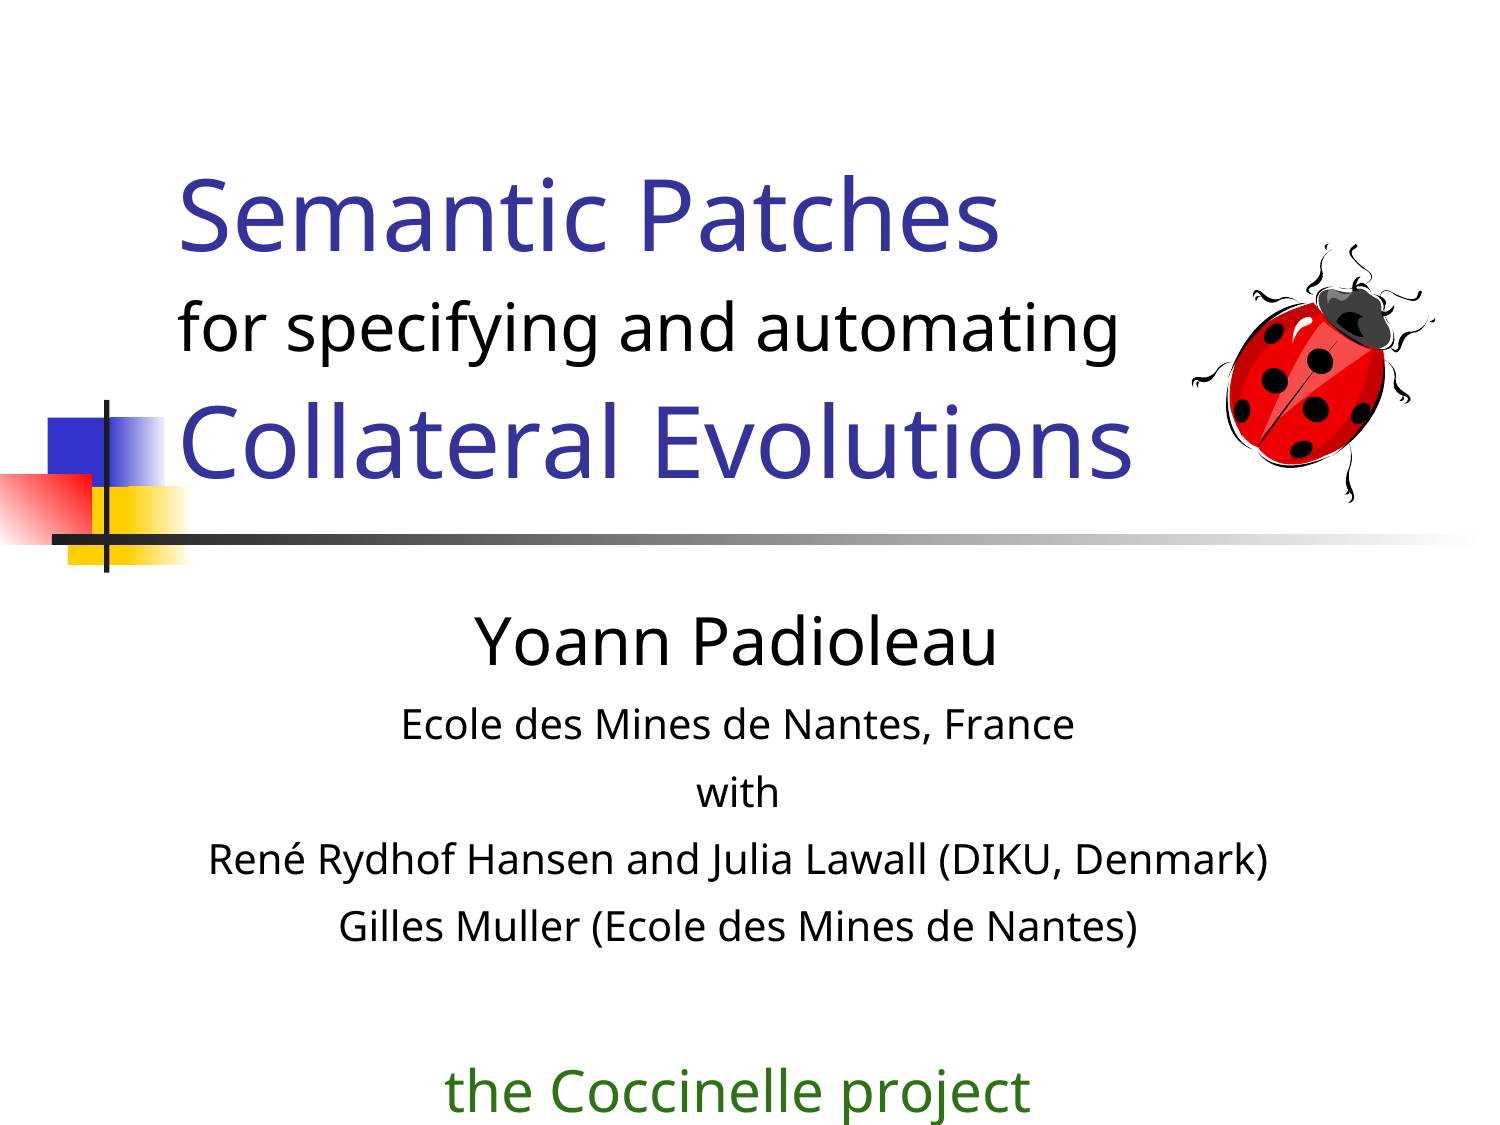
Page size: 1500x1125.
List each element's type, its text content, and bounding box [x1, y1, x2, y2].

picture [1187, 243, 1437, 504]
title Semantic Patches for specifying and automating Collateral Evolutions [162, 189, 1471, 516]
subtitle Yoann Padioleau Ecole des Mines de Nantes, France with René Rydhof Hansen and Julia Lawall (DIKU, Denmark) Gilles Muller (Ecole des Mines de Nantes) the Coccinelle project [41, 586, 1436, 1125]
